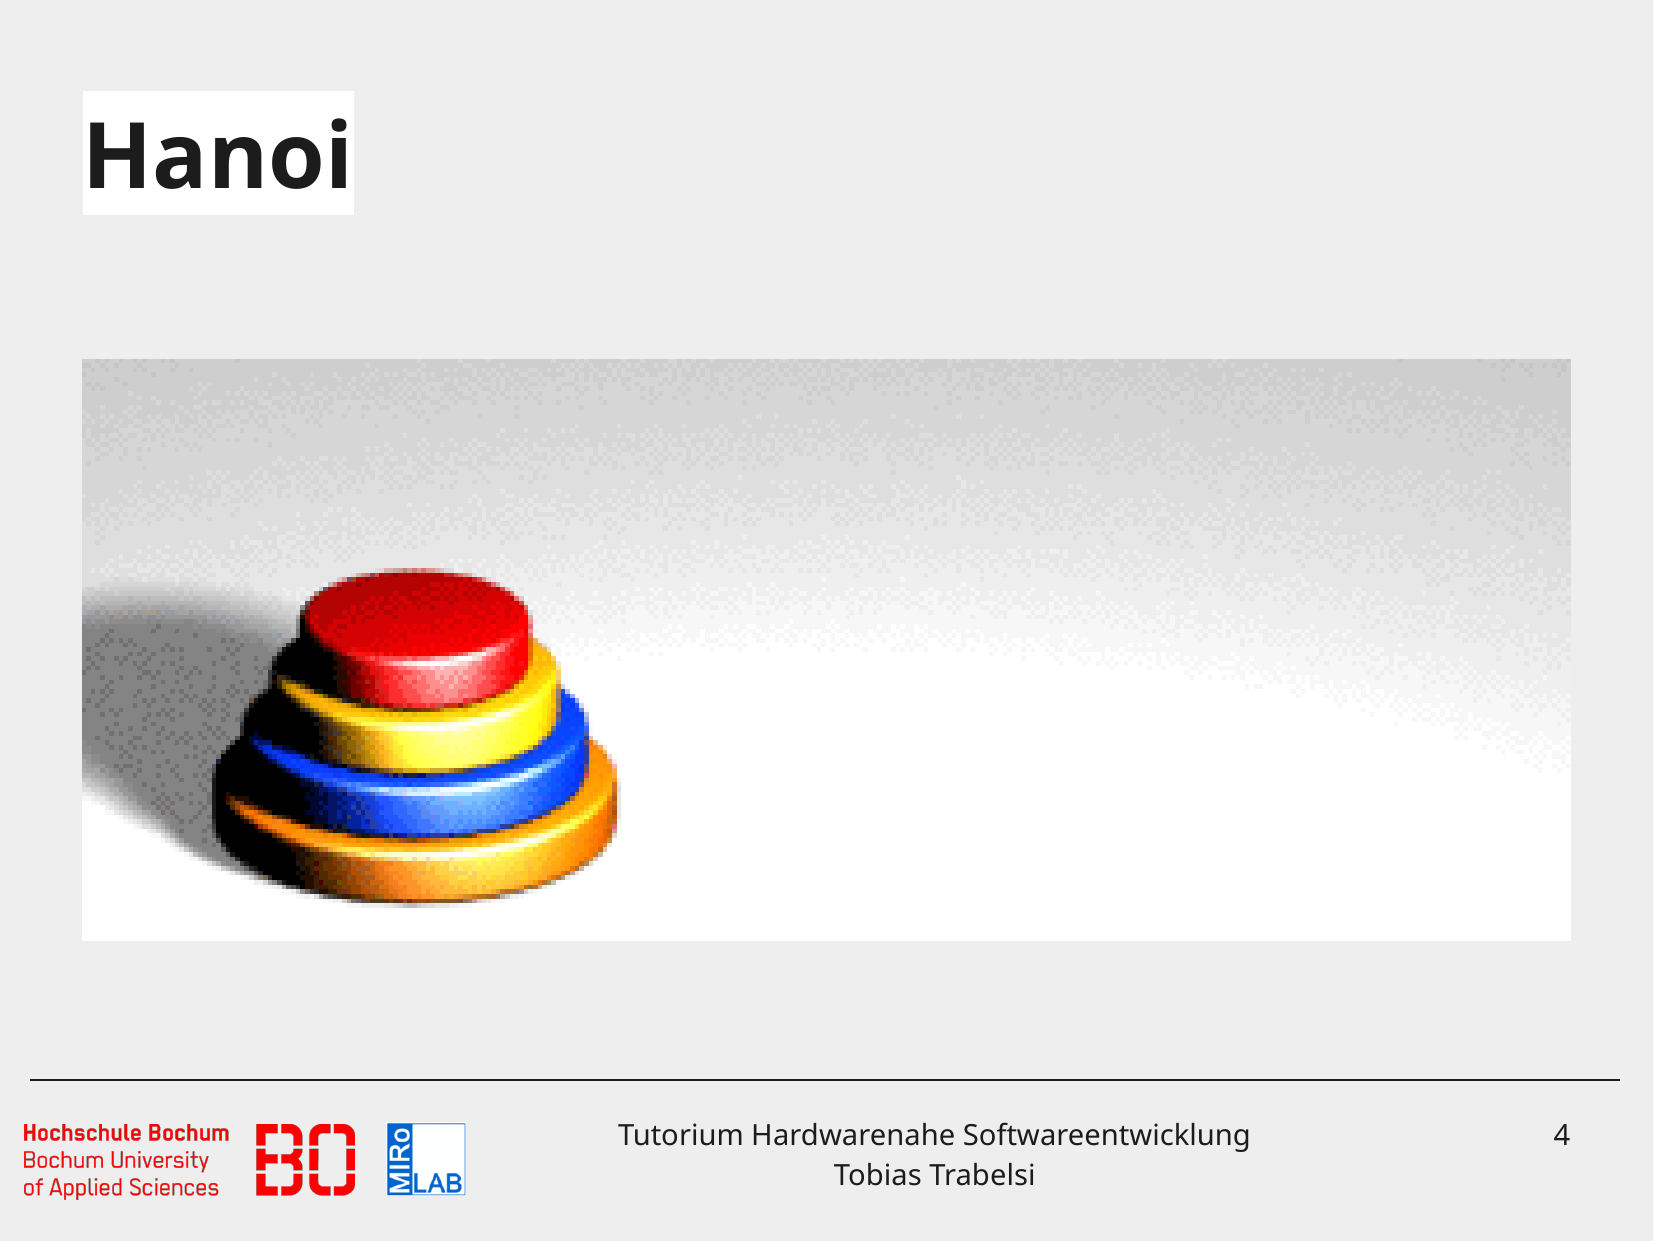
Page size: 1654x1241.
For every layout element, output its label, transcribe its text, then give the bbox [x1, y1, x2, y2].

title Hanoi [82, 49, 1561, 257]
picture [386, 1122, 466, 1196]
picture [24, 1124, 355, 1200]
picture [82, 359, 1571, 941]
